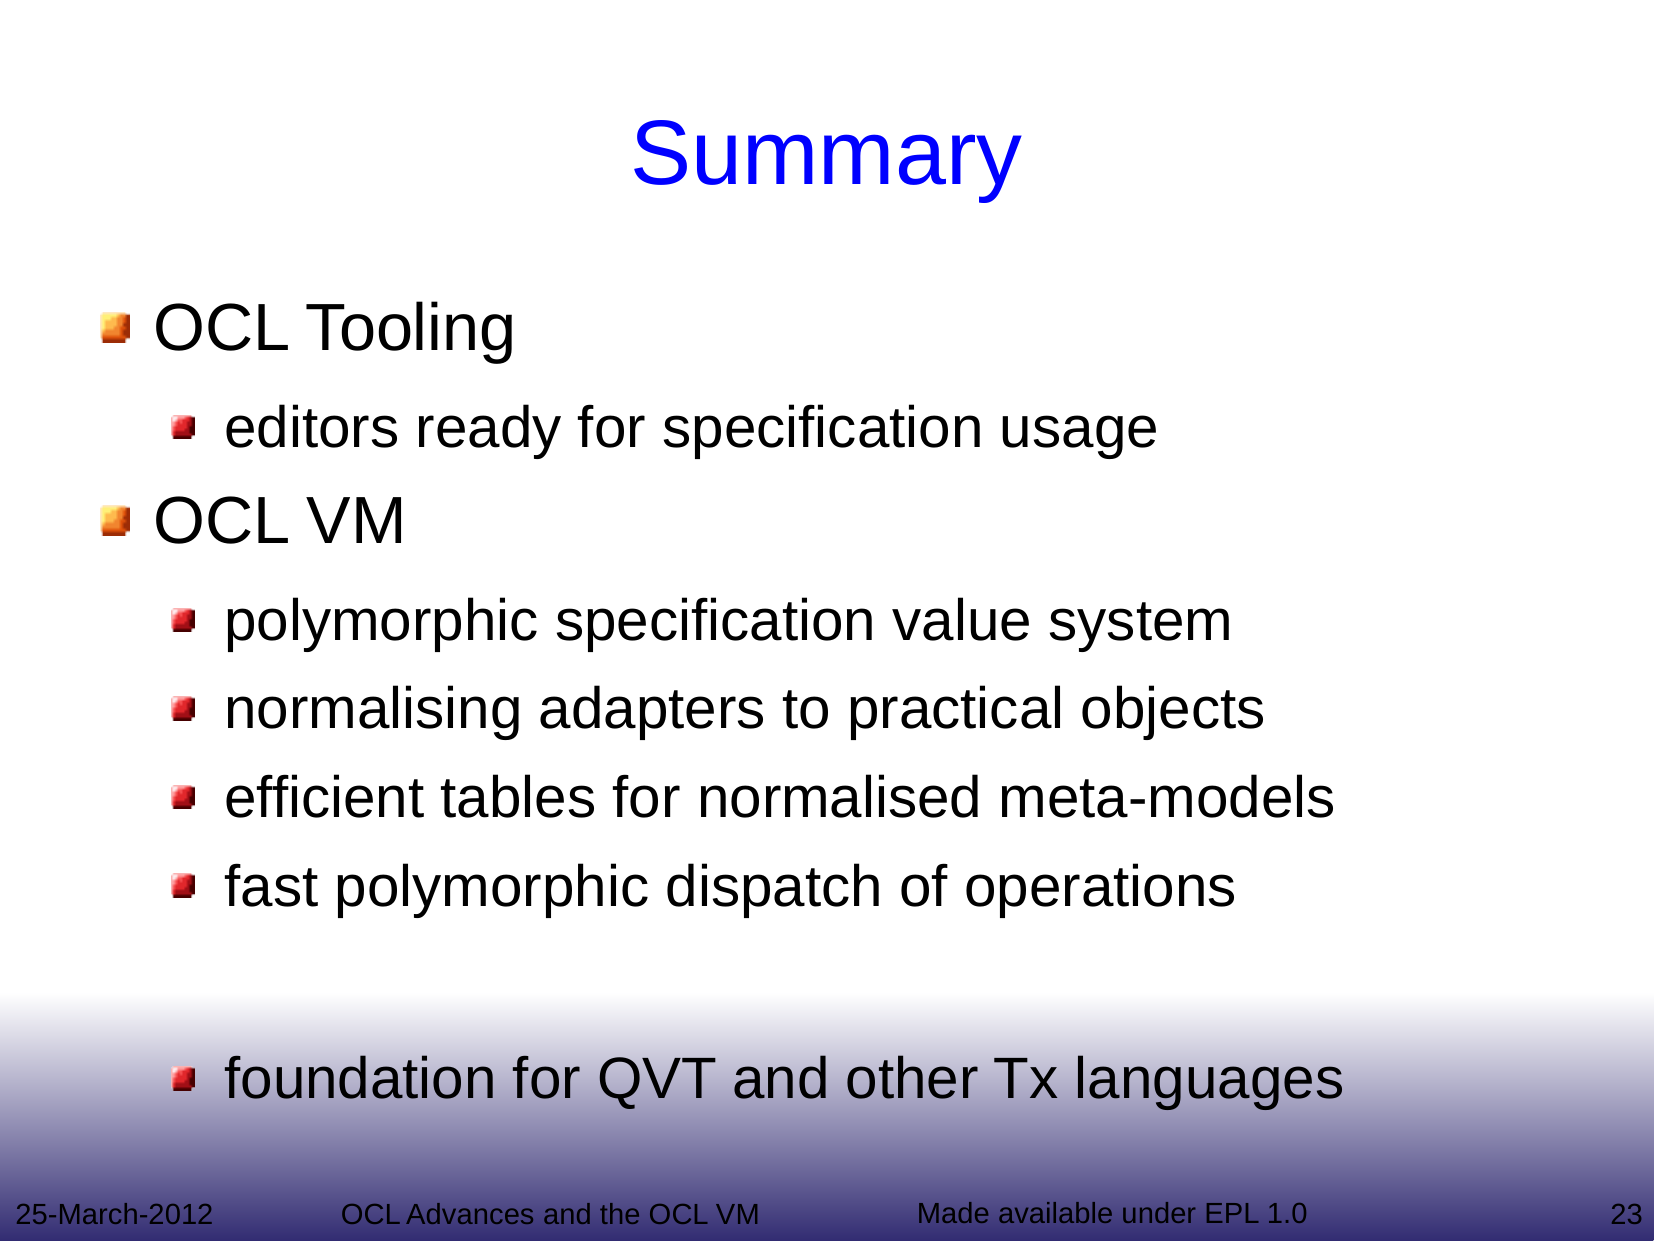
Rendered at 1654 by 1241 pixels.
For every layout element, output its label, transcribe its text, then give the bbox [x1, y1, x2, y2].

title Summary [82, 49, 1571, 257]
list OCL Tooling editors ready for specification usage OCL VM polymorphic specification value system normalising adapters to practical objects efficient tables for normalised meta-models fast polymorphic dispatch of operations foundation for QVT and other Tx languages [82, 290, 1571, 1110]
